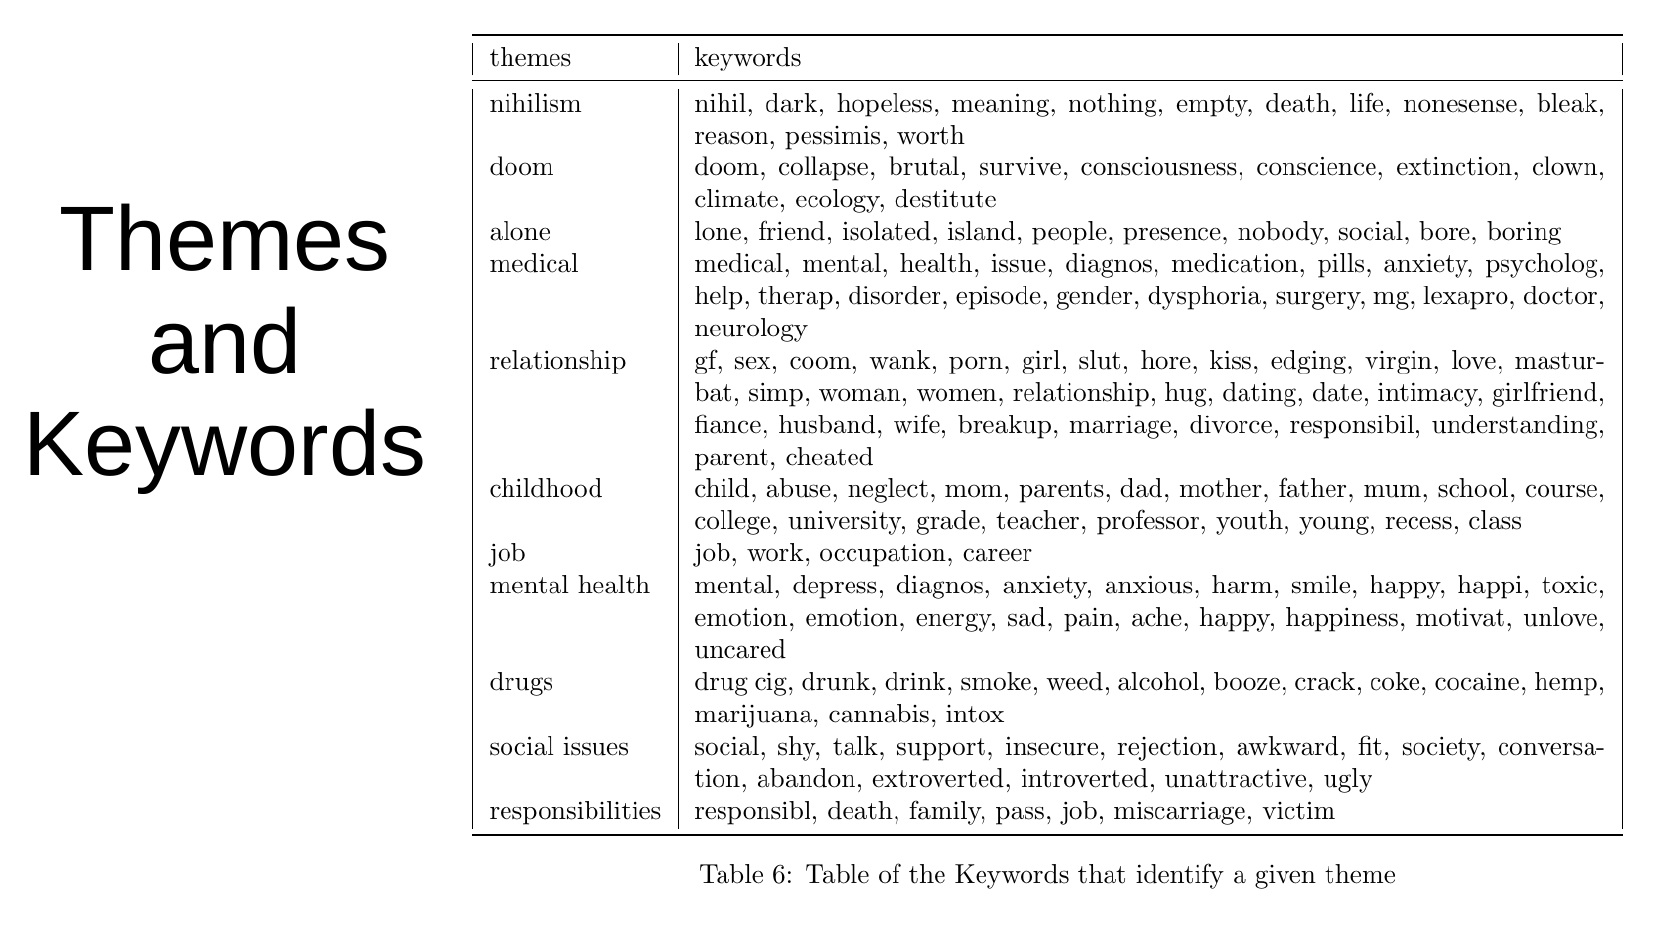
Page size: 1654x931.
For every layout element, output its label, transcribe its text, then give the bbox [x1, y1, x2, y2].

title Themes and Keywords [16, 136, 434, 547]
picture [464, 27, 1631, 894]
